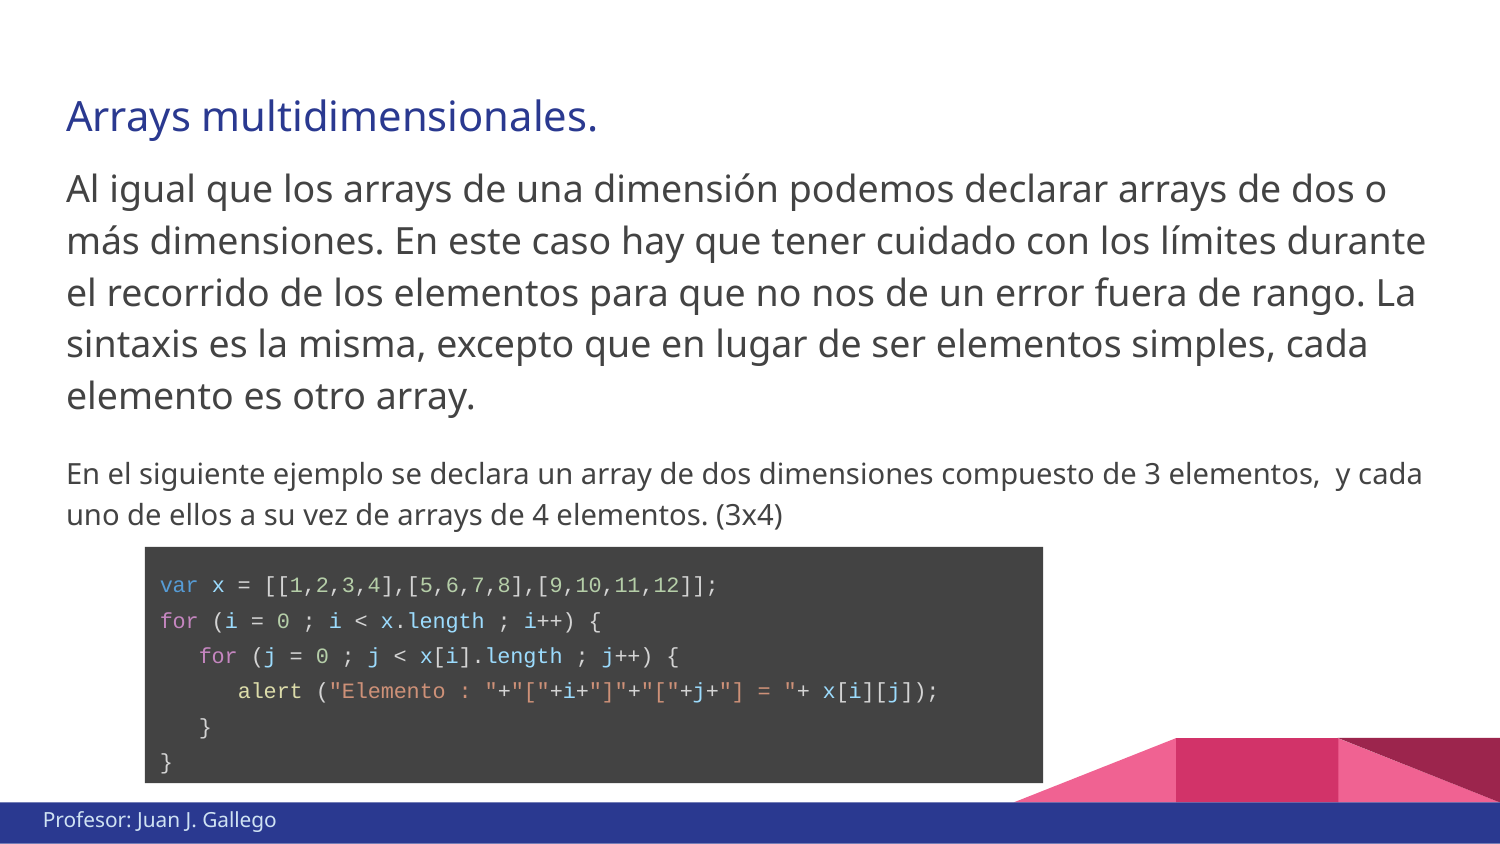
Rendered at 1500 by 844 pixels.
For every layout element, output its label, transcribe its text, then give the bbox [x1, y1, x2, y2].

title Arrays multidimensionales. [51, 67, 1449, 143]
text_box var x = [[1,2,3,4],[5,6,7,8],[9,10,11,12]]; for (i = 0 ; i < x.length ; i++) { for (j = 0 ; j < x[i].length ; j++) { alert ("Elemento : "+"["+i+"]"+"["+j+"] = "+ x[i][j]); } } [144, 546, 1044, 784]
list Al igual que los arrays de una dimensión podemos declarar arrays de dos o más dimensiones. En este caso hay que tener cuidado con los límites durante el recorrido de los elementos para que no nos de un error fuera de rango. La sintaxis es la misma, excepto que en lugar de ser elementos simples, cada elemento es otro array. En el siguiente ejemplo se declara un array de dos dimensiones compuesto de 3 elementos, y cada uno de ellos a su vez de arrays de 4 elementos. (3x4) [51, 143, 1449, 750]
